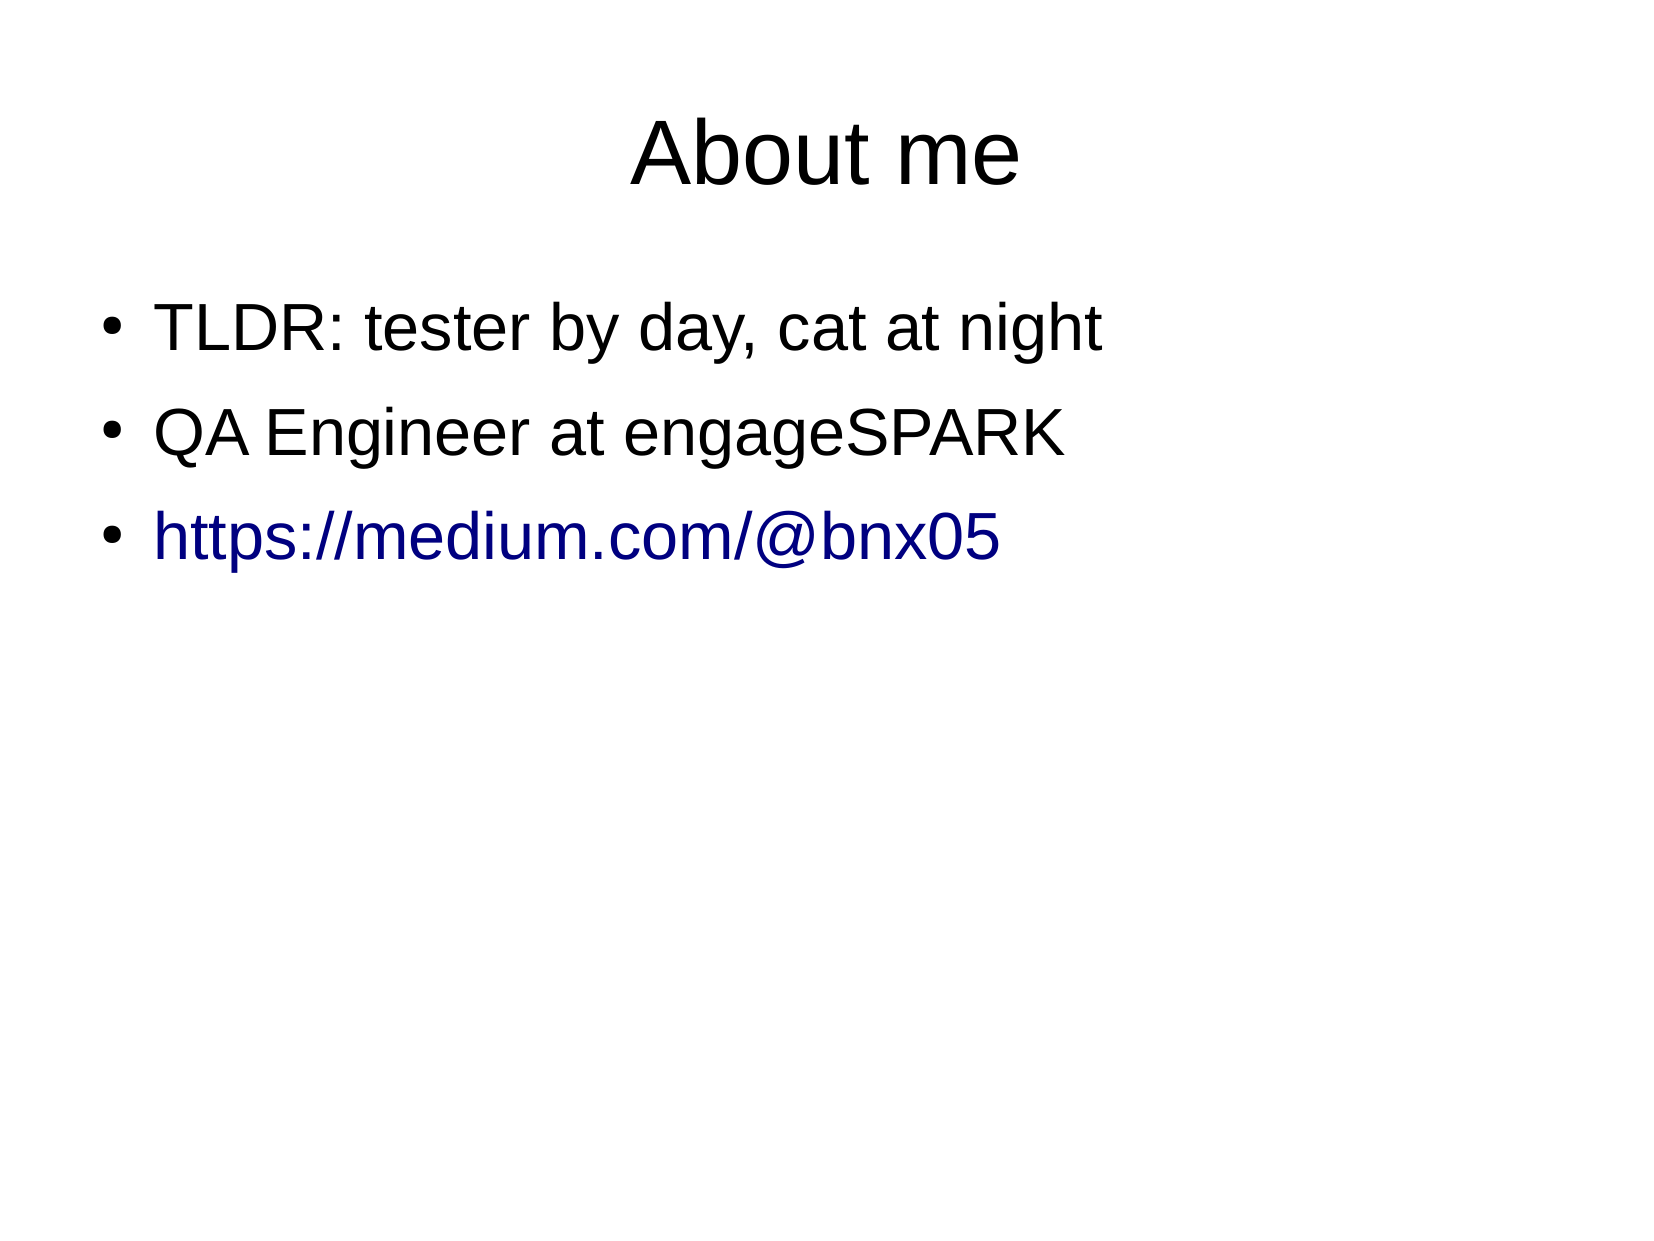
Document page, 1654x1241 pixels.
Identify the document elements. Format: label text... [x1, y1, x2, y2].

list TLDR: tester by day, cat at night QA Engineer at engageSPARK https://medium.com/@bnx05 [82, 290, 1571, 1010]
title About me [82, 49, 1571, 257]
